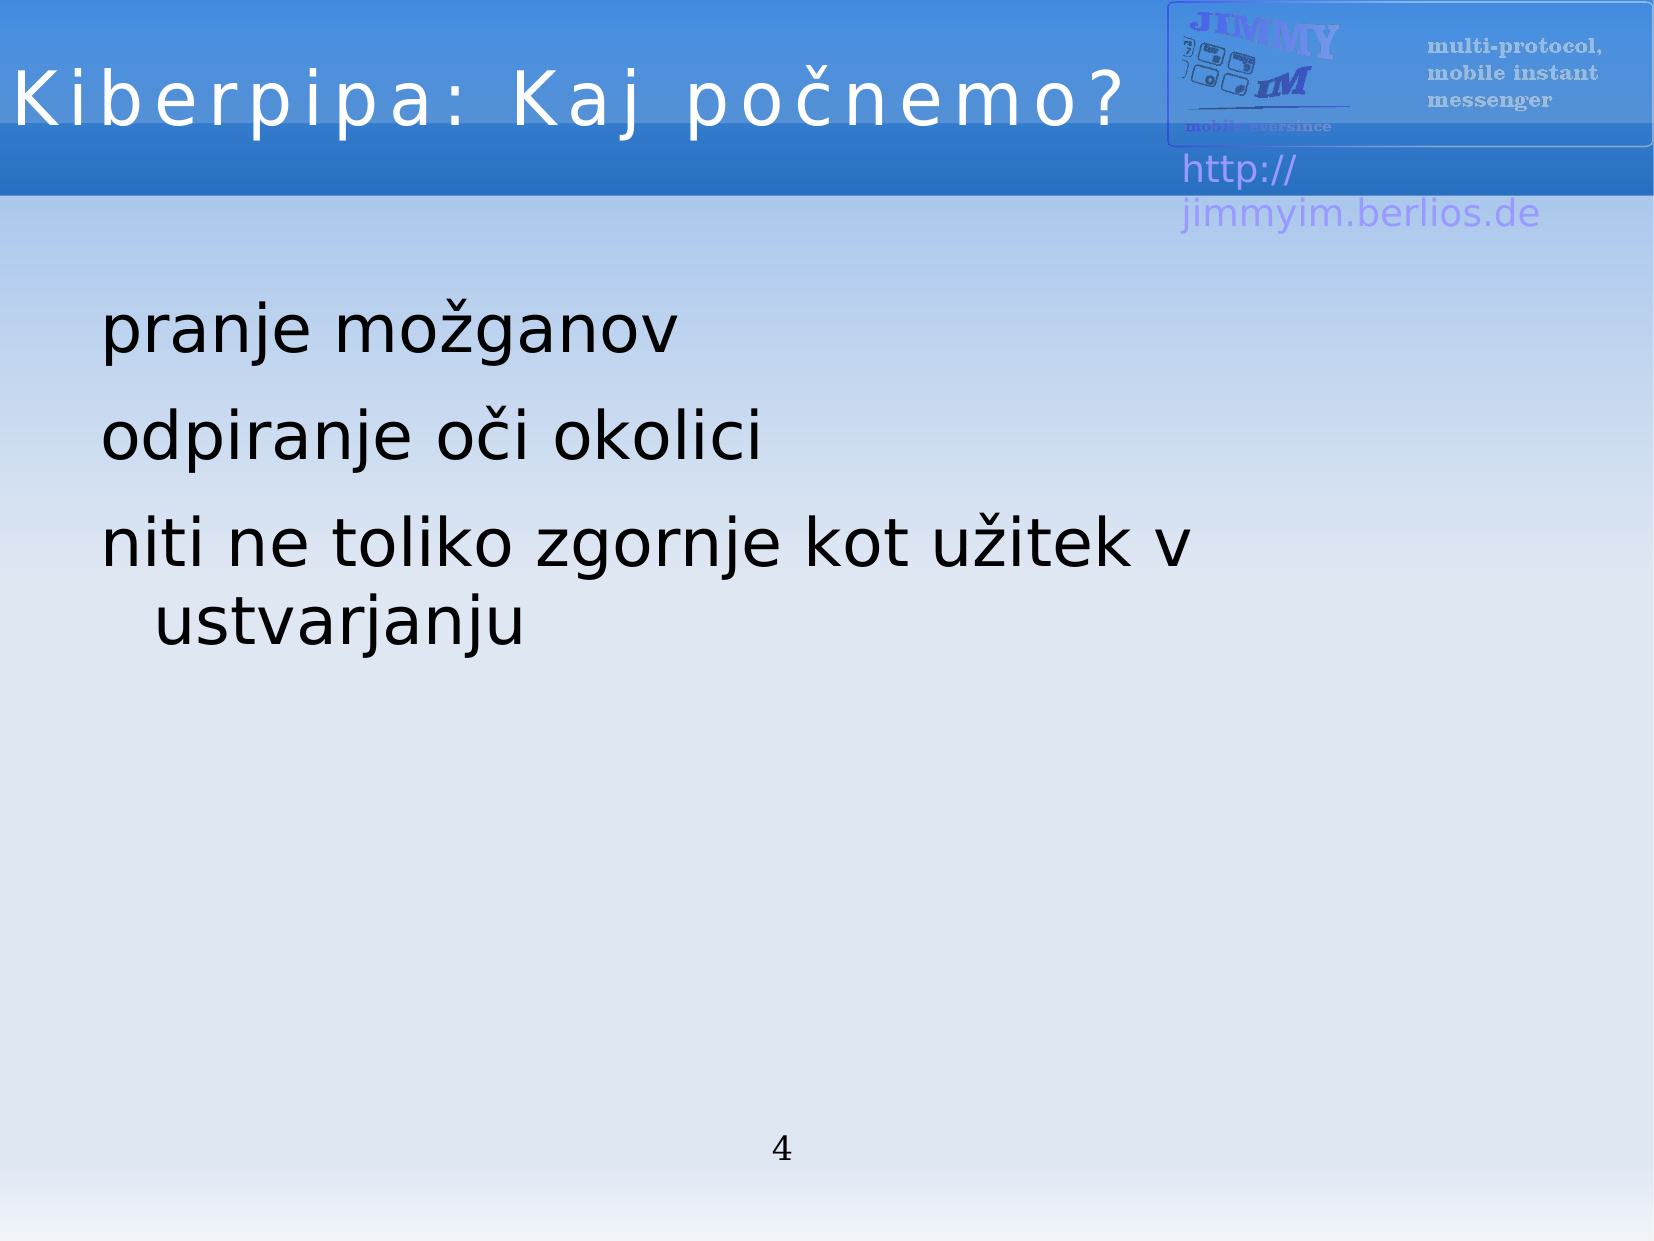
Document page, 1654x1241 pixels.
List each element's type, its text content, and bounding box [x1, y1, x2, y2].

picture [0, 0, 1654, 1241]
title Kiberpipa: Kaj počnemo? [11, 7, 1167, 192]
list pranje možganov odpiranje oči okolici niti ne toliko zgornje kot užitek v ustvarjanju [82, 290, 1571, 1094]
